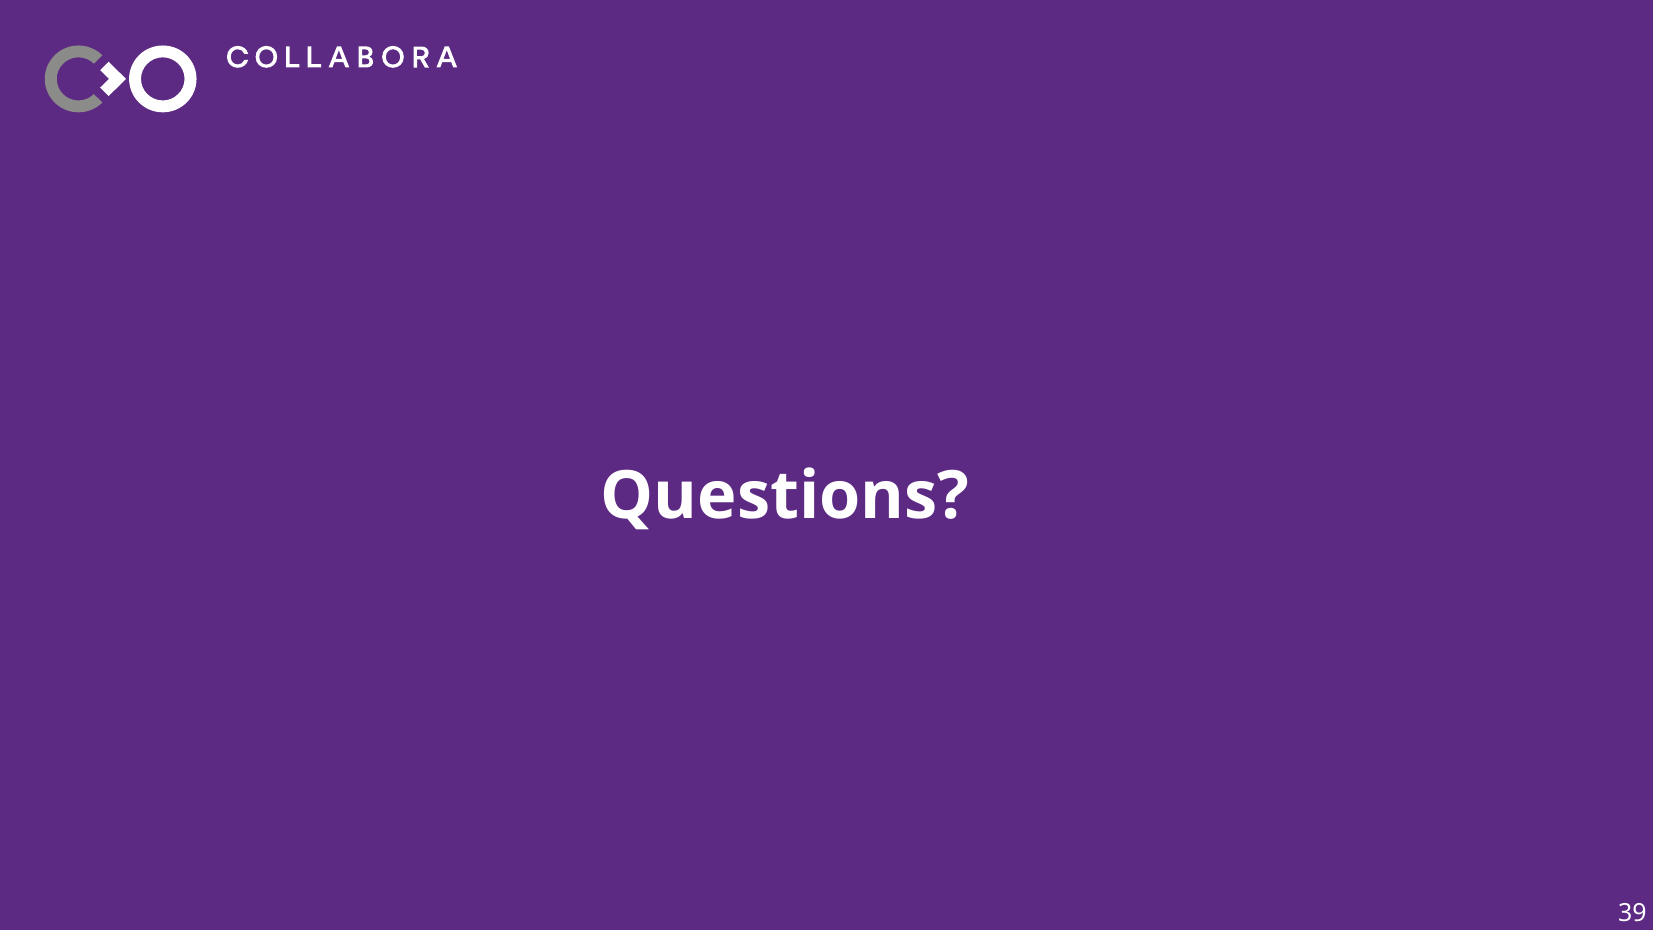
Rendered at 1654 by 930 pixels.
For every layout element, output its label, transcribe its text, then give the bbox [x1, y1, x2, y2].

title Questions? [41, 311, 1529, 675]
